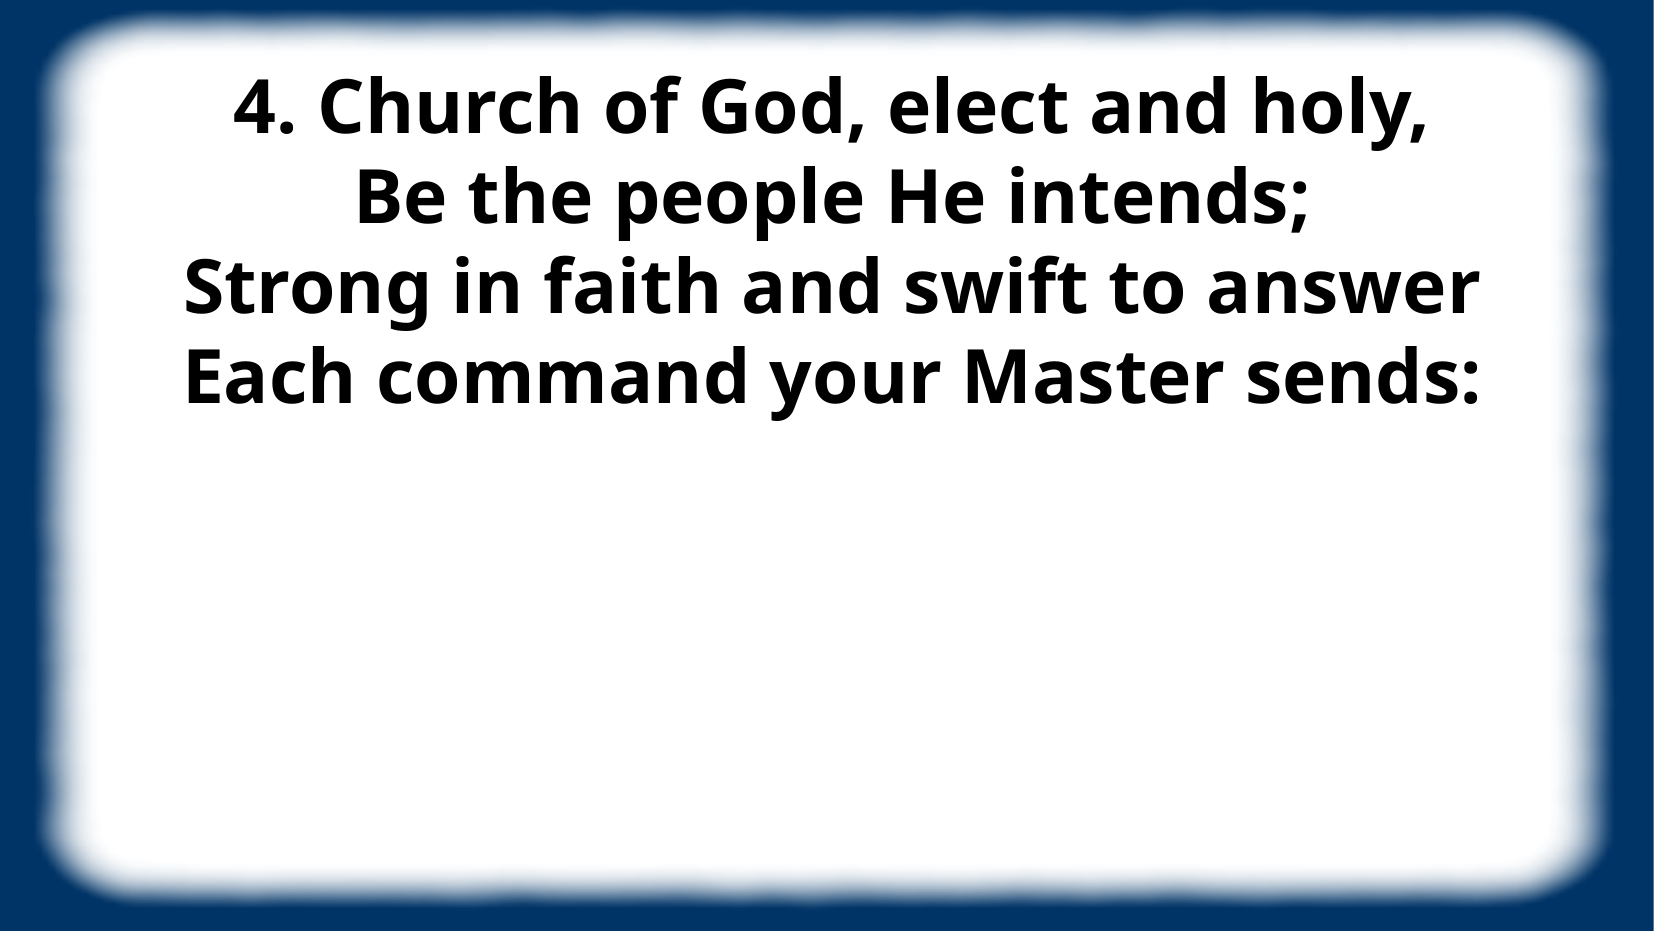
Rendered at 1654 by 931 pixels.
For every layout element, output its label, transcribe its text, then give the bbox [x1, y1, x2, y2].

text_box 4. Church of God, elect and holy, Be the people He intends; Strong in faith and swift to answer Each command your Master sends: [90, 51, 1576, 427]
picture [0, 0, 1654, 931]
